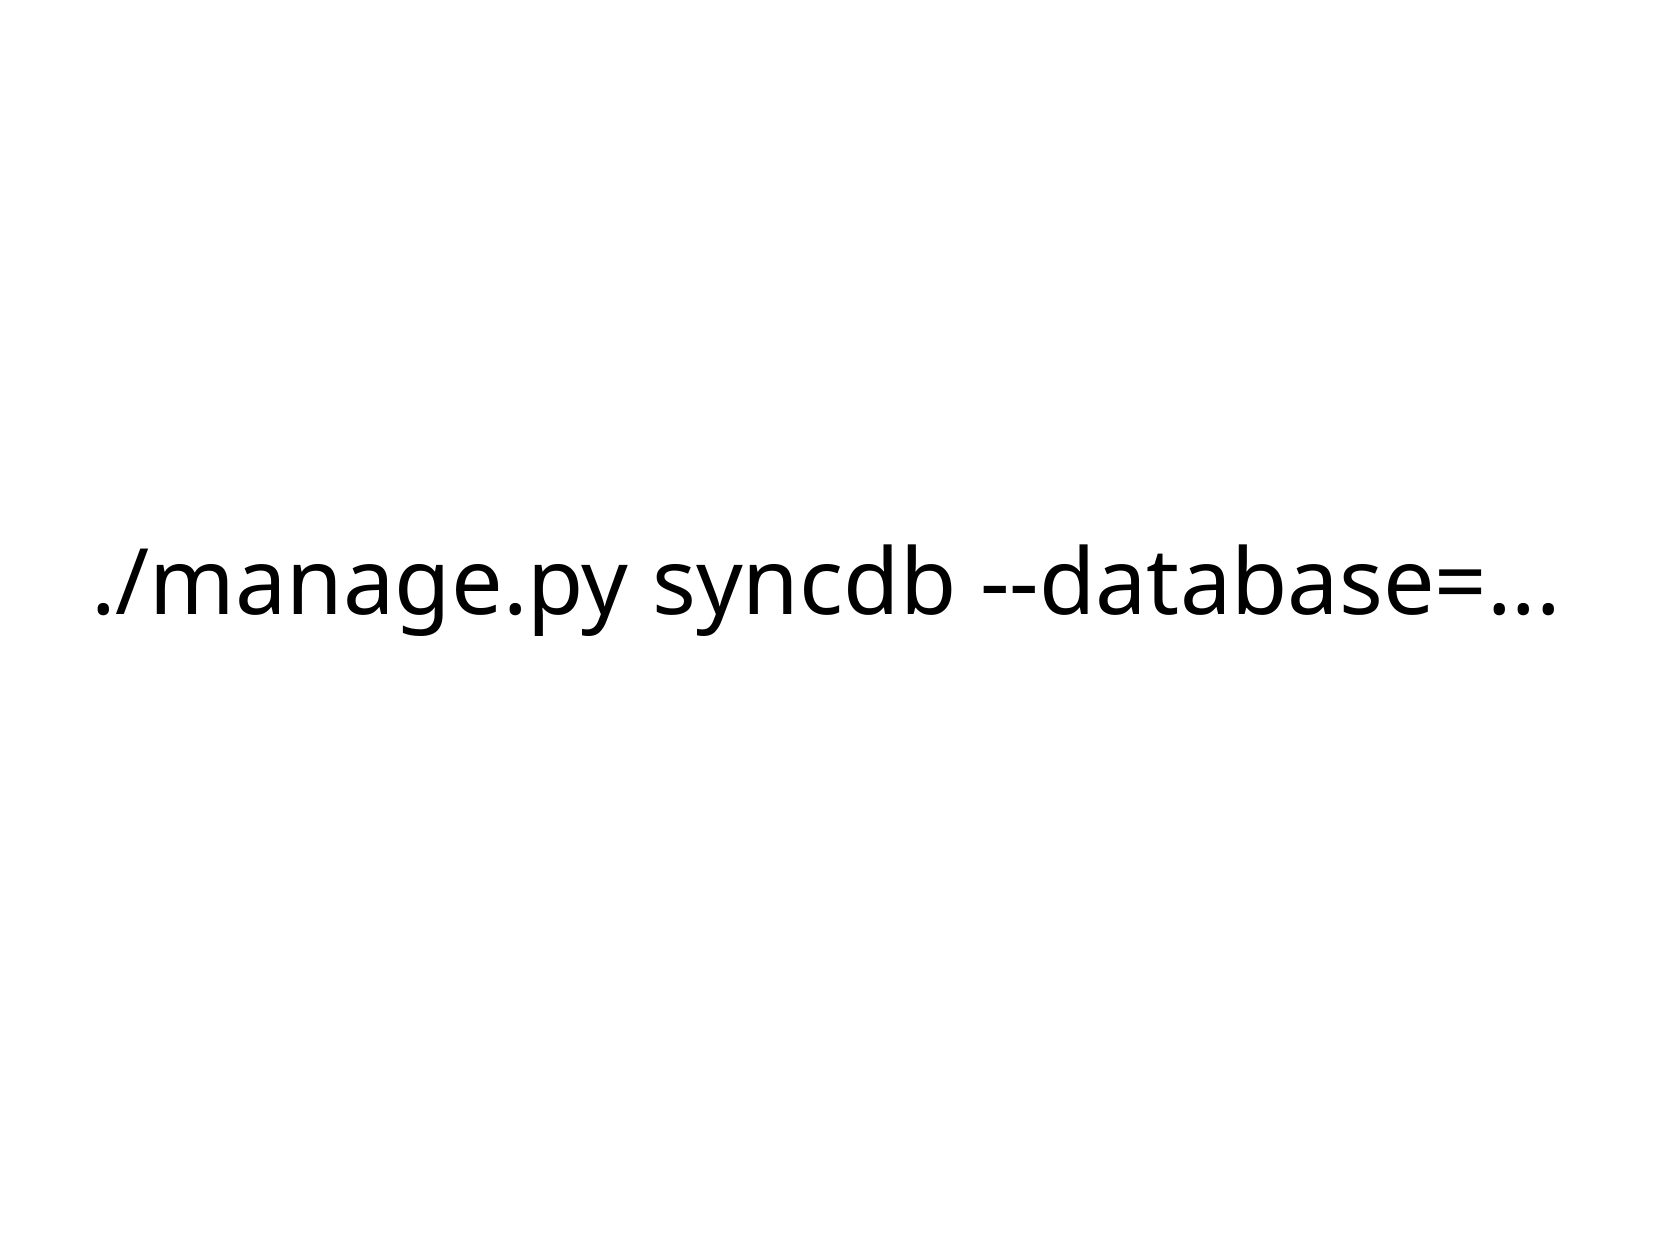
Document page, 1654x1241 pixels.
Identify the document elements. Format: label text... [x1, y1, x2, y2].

subtitle ./manage.py syncdb --database=... [82, 56, 1571, 1102]
